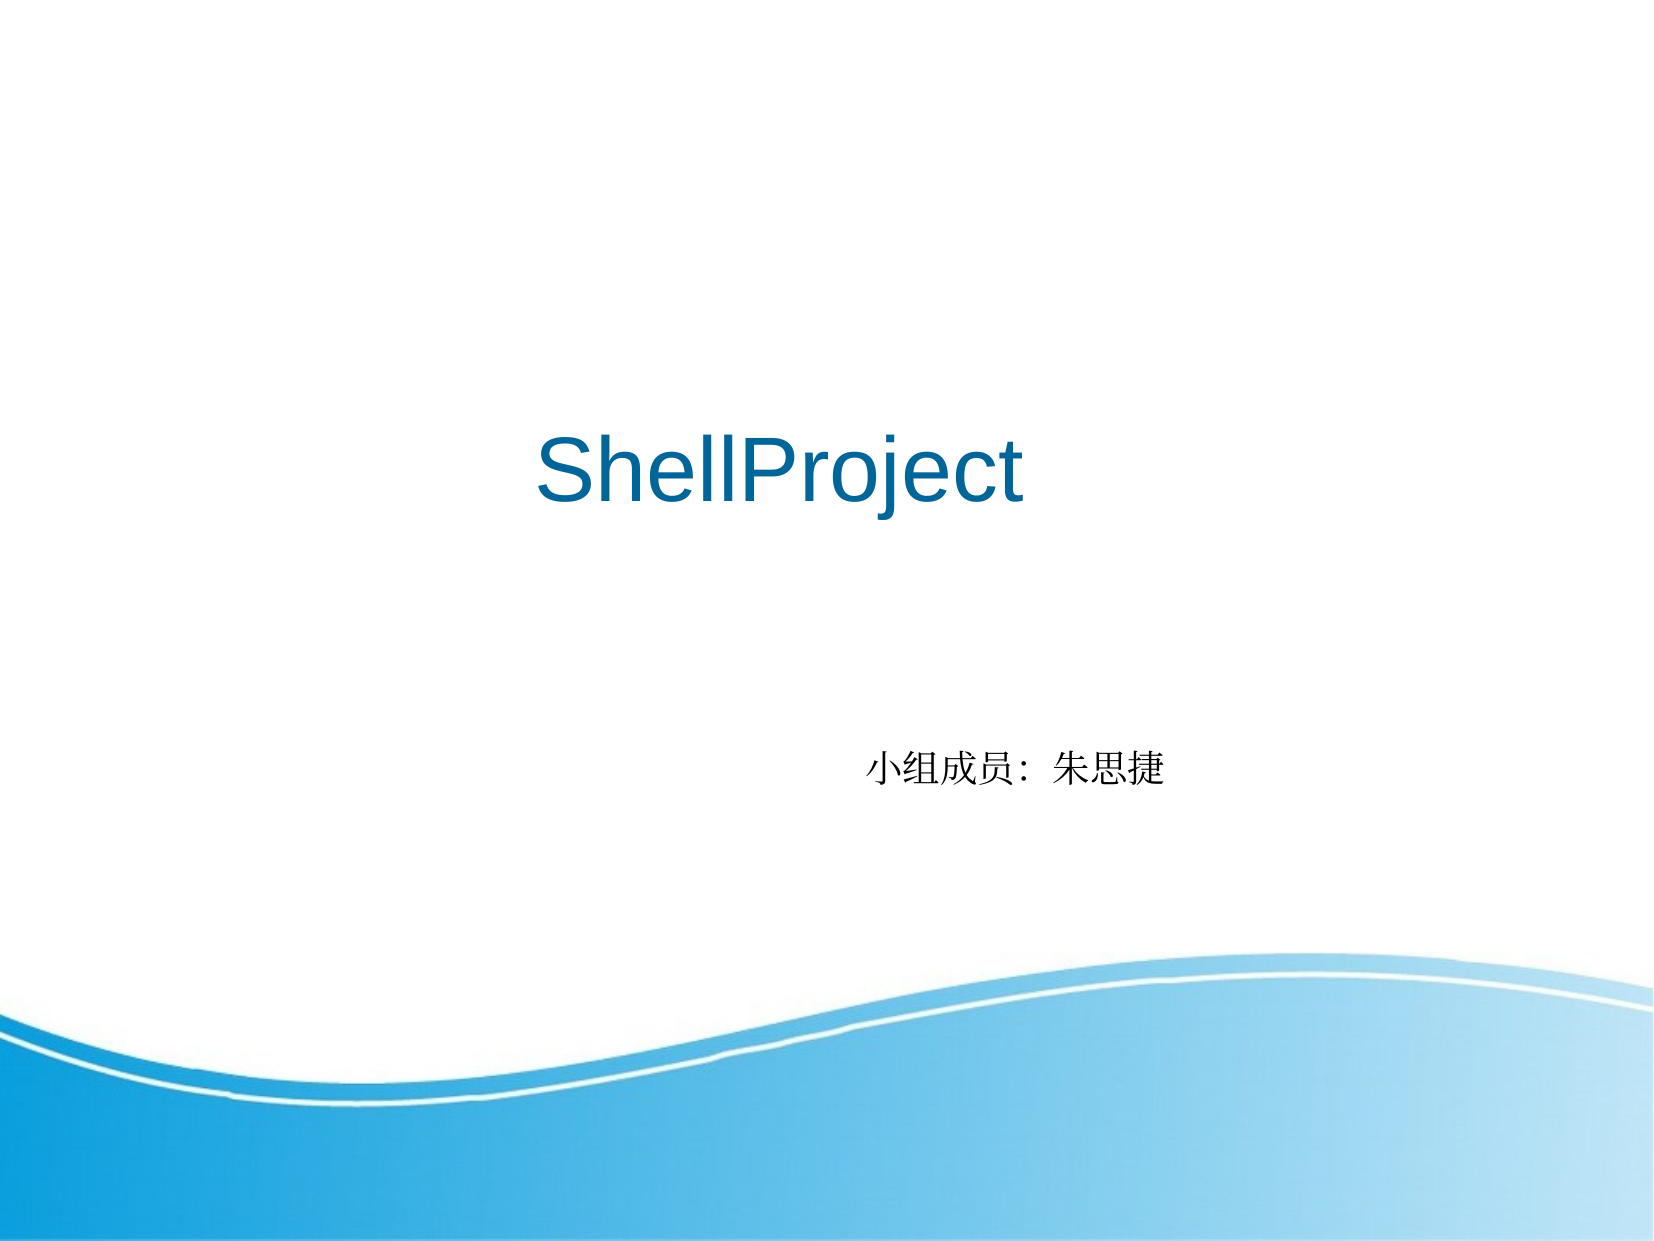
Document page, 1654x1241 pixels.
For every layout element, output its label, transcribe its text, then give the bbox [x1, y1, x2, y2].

picture [0, 952, 1654, 1241]
text_box 小组成员：朱思捷 [850, 732, 1413, 856]
title ShellProject [35, 366, 1524, 574]
